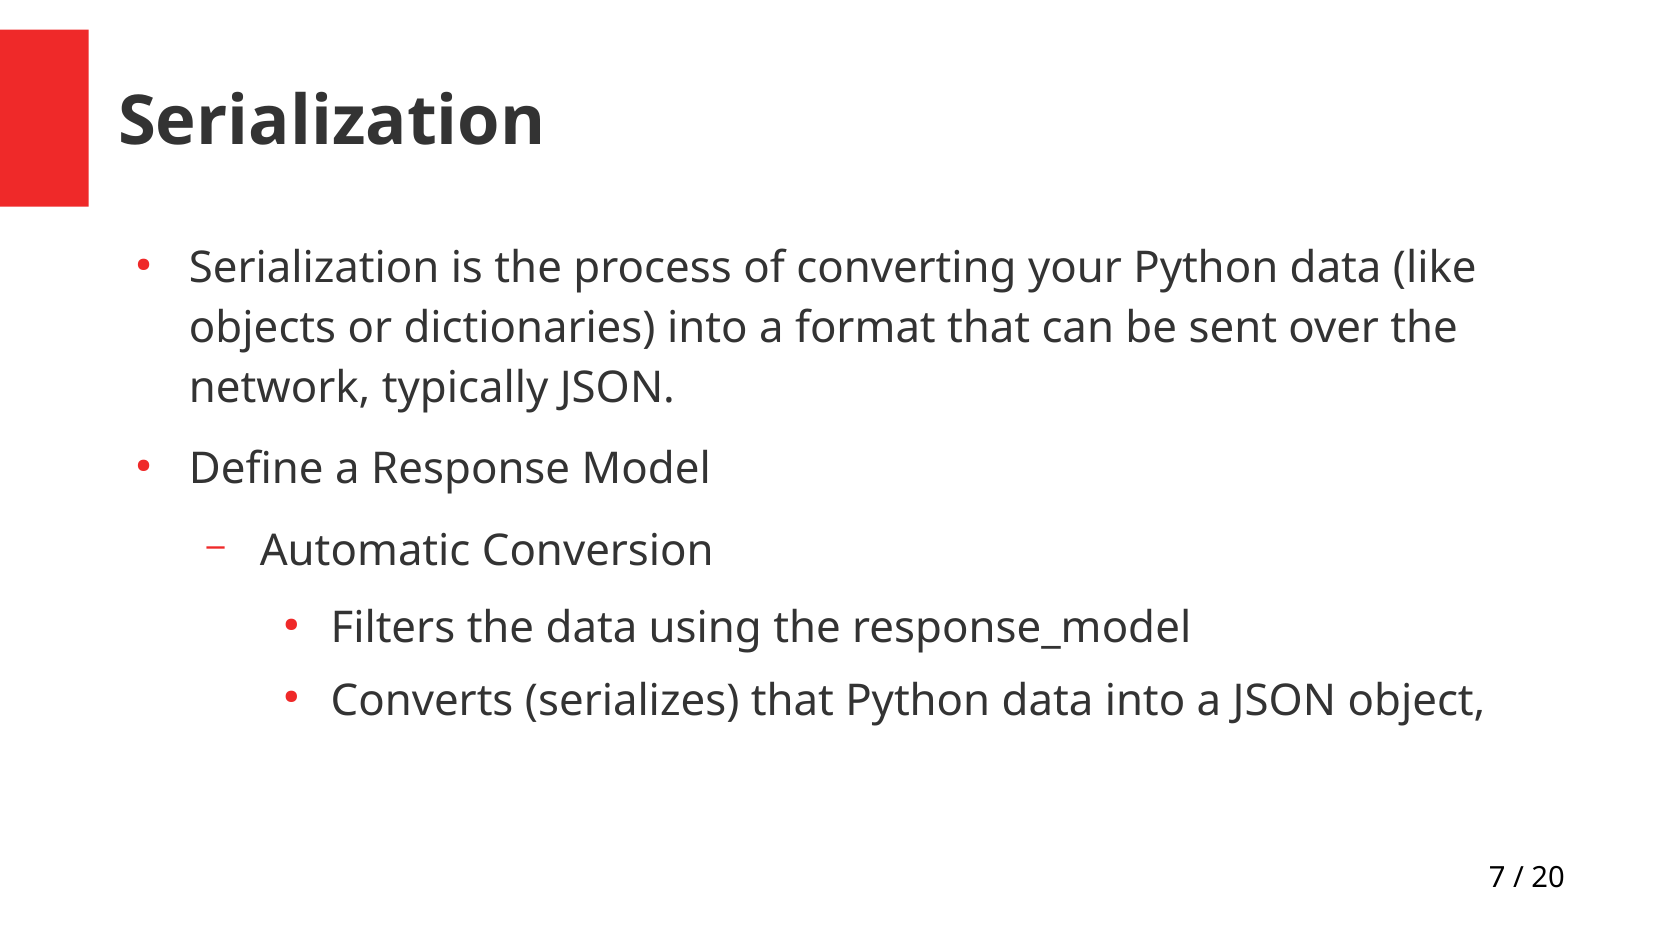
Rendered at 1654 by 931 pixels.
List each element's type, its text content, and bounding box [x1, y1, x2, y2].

title Serialization [118, 29, 1595, 207]
list Serialization is the process of converting your Python data (like objects or dictionaries) into a format that can be sent over the network, typically JSON. Define a Response Model Automatic Conversion Filters the data using the response_model Converts (serializes) that Python data into a JSON object, [118, 236, 1595, 798]
